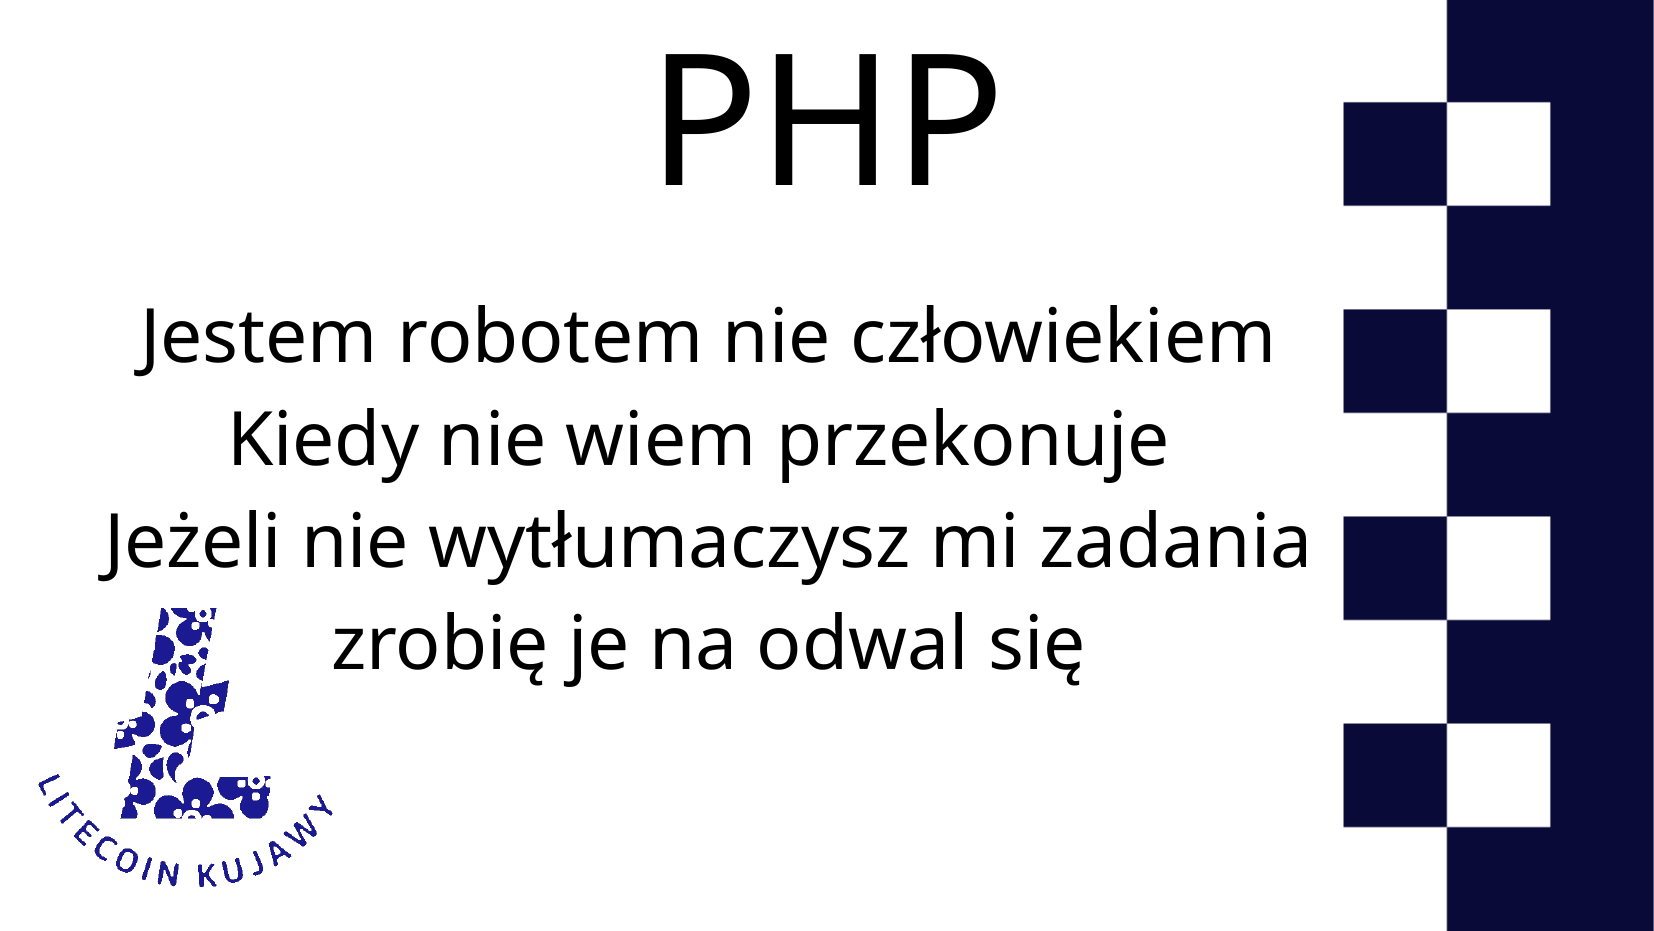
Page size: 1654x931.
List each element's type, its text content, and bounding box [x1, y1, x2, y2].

subtitle Jestem robotem nie człowiekiem Kiedy nie wiem przekonuje Jeżeli nie wytłumaczysz mi zadania zrobię je na odwal się [59, 217, 1359, 758]
title PHP [82, 0, 1571, 230]
picture [0, 0, 1654, 931]
